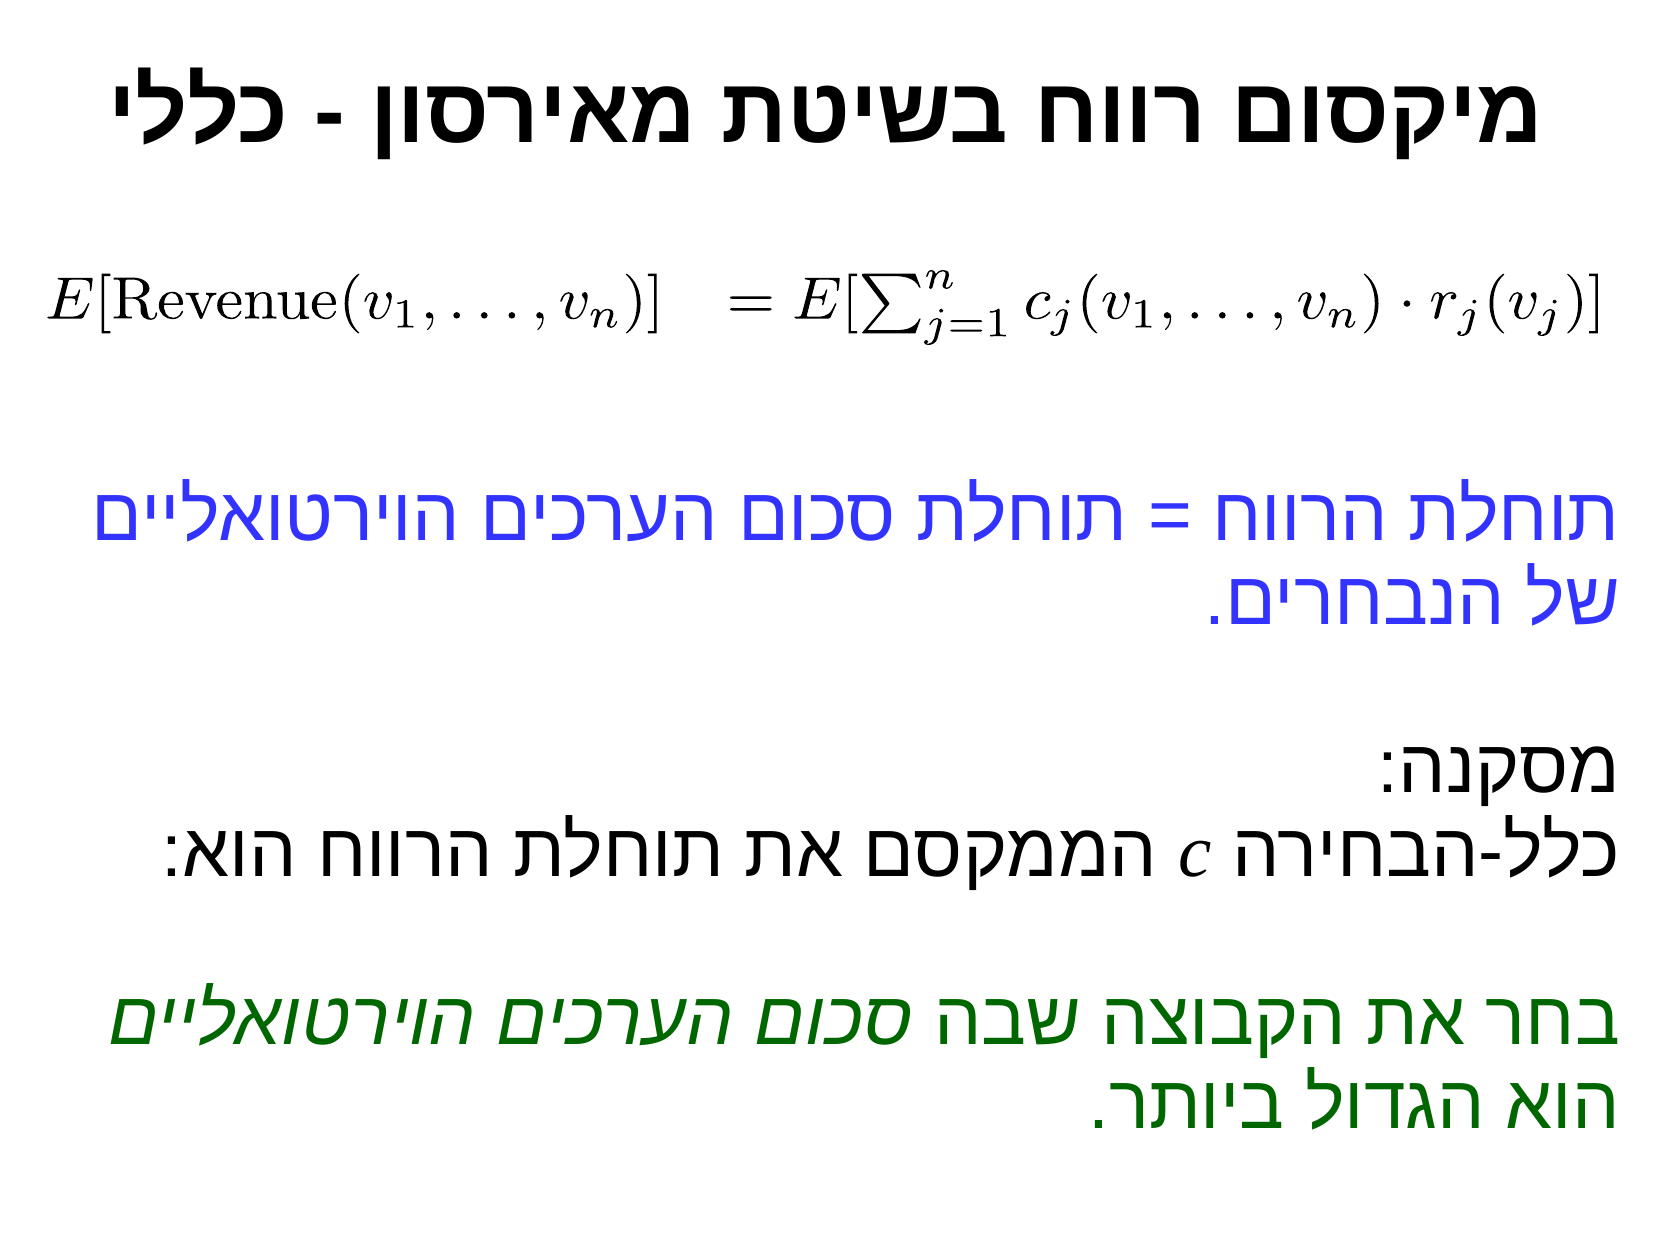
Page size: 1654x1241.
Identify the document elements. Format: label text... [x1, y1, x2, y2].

text_box [45, 270, 1606, 346]
title מיקסום רווח בשיטת מאירסון - כללי [0, 0, 1654, 225]
text_box תוחלת הרווח = תוחלת סכום הערכים הוירטואליים של הנבחרים. מסקנה: כלל-הבחירה c הממקסם את תוחלת הרווח הוא: בחר את הקבוצה שבה סכום הערכים הוירטואליים הוא הגדול ביותר. [0, 465, 1636, 1152]
